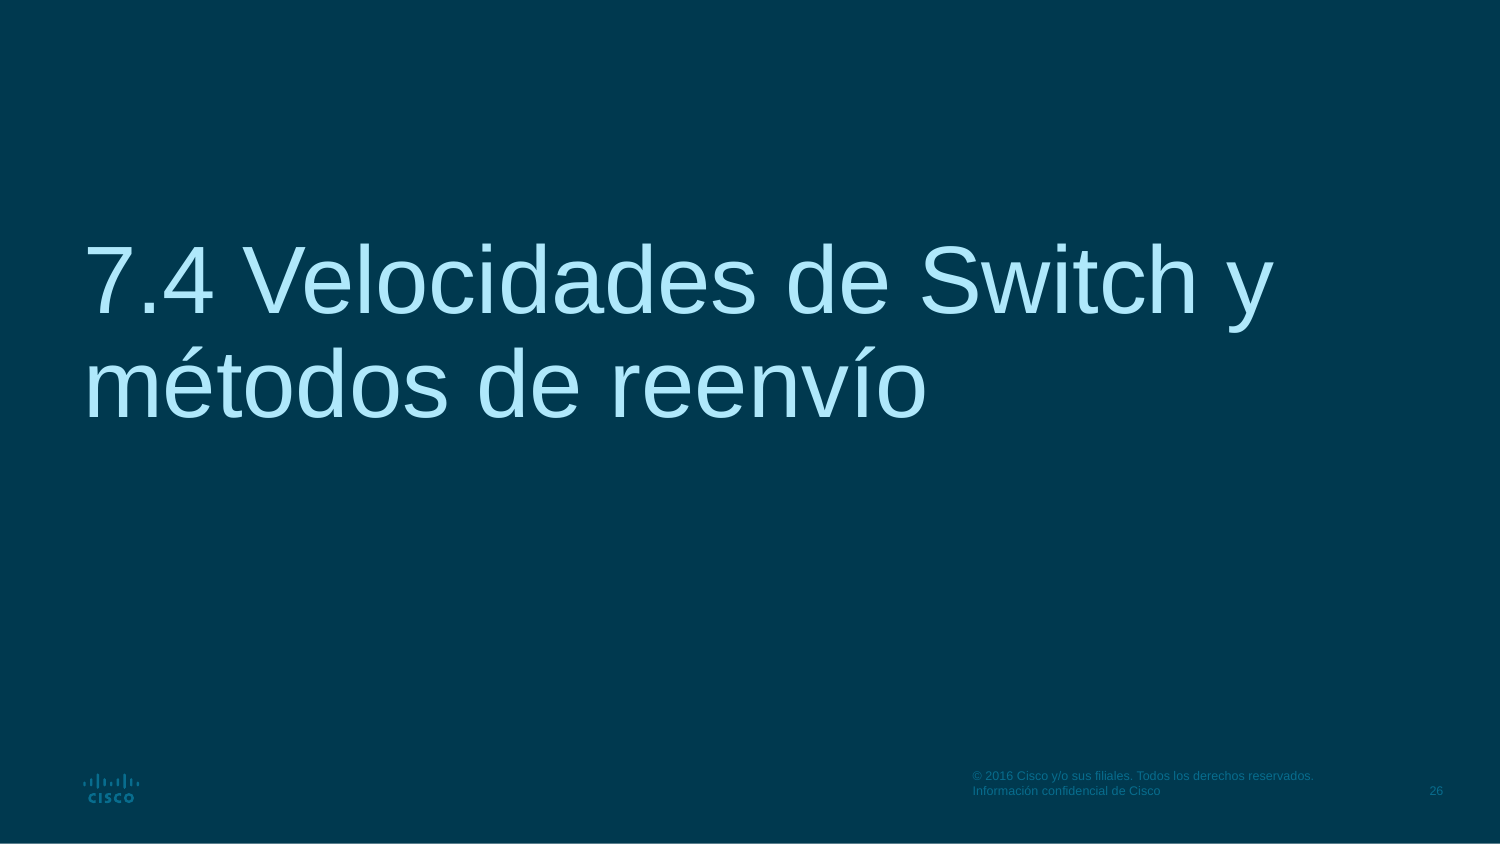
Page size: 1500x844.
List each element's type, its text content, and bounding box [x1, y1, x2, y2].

title 7.4 Velocidades de Switch y métodos de reenvío [68, 293, 1356, 446]
